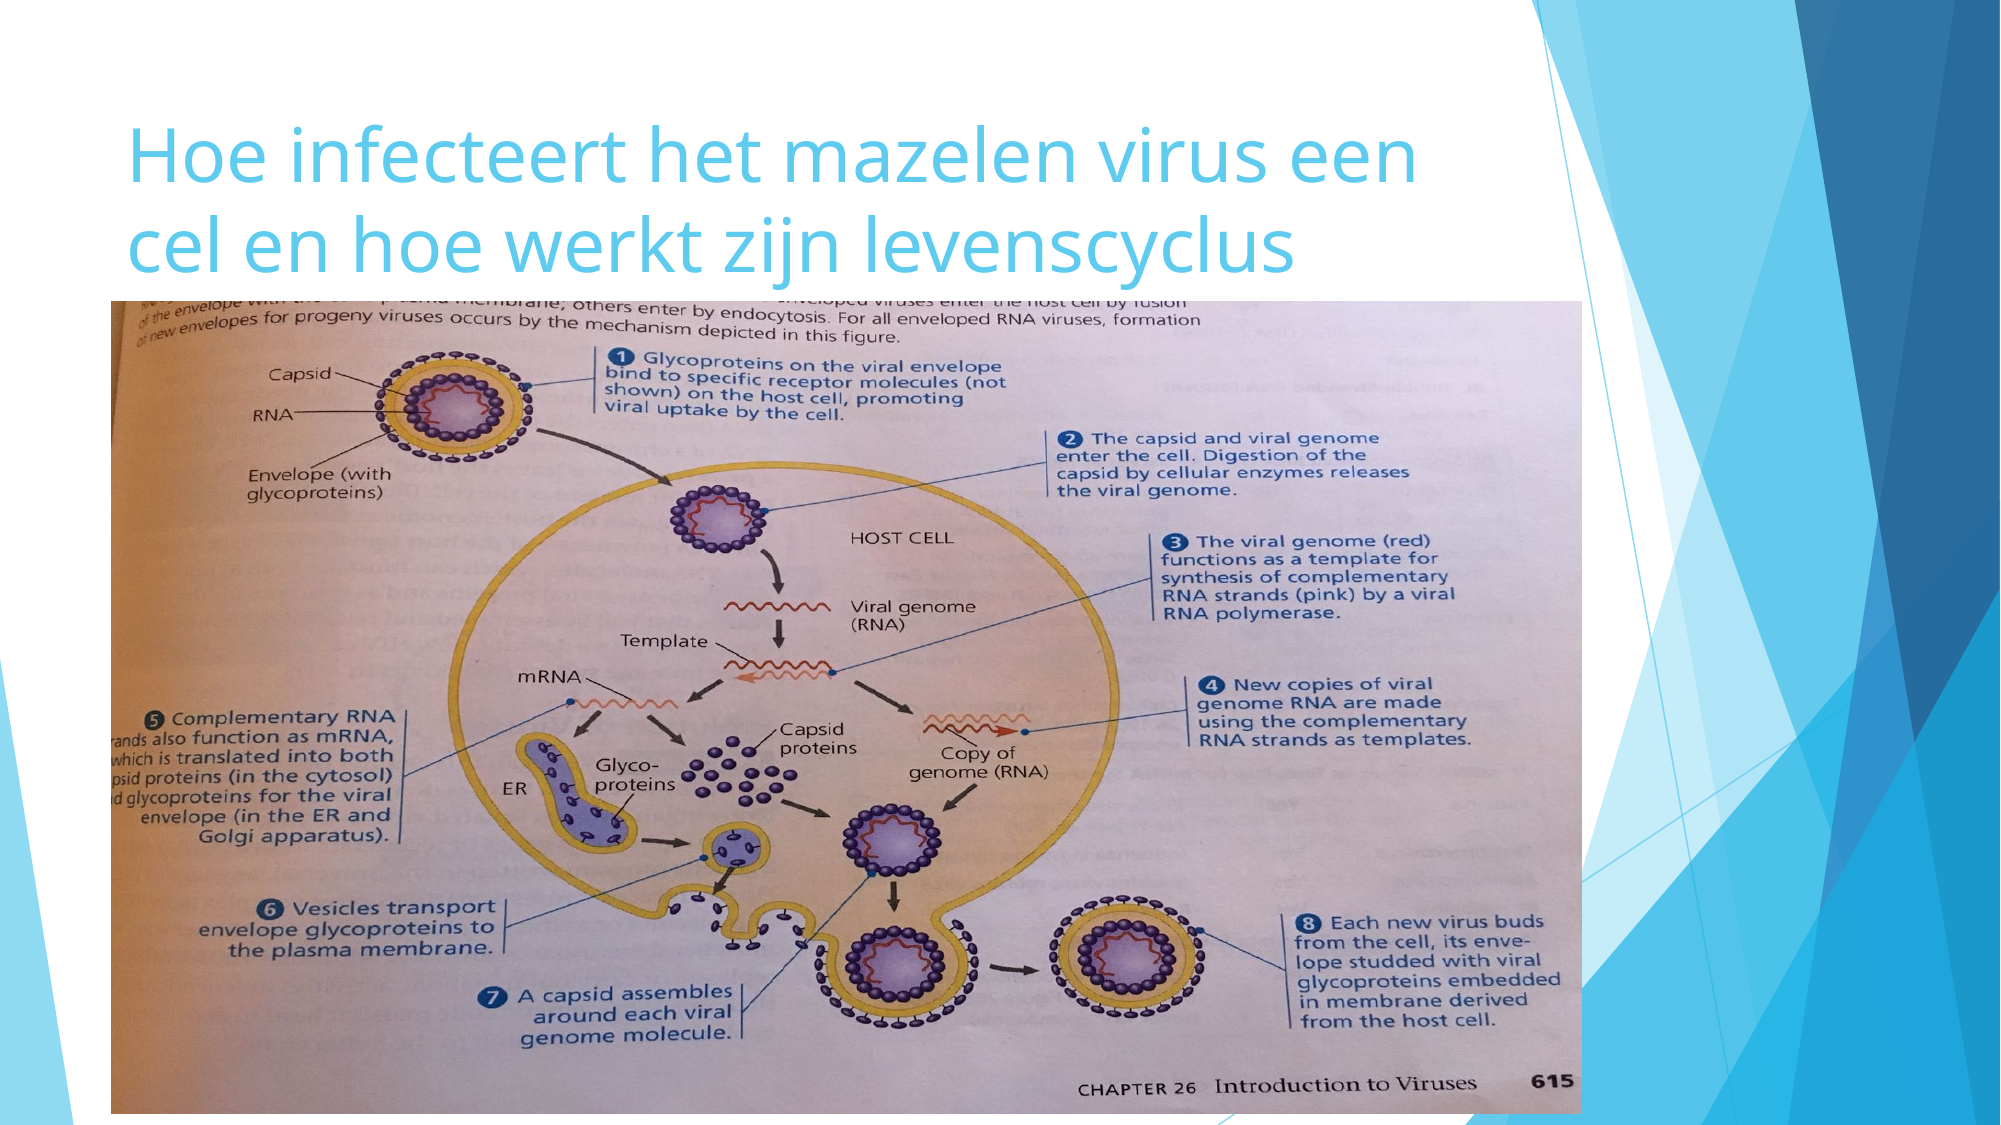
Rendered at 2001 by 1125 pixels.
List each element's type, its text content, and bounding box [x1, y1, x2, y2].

picture [111, 301, 1582, 1114]
title Hoe infecteert het mazelen virus een cel en hoe werkt zijn levenscyclus [111, 99, 1522, 301]
